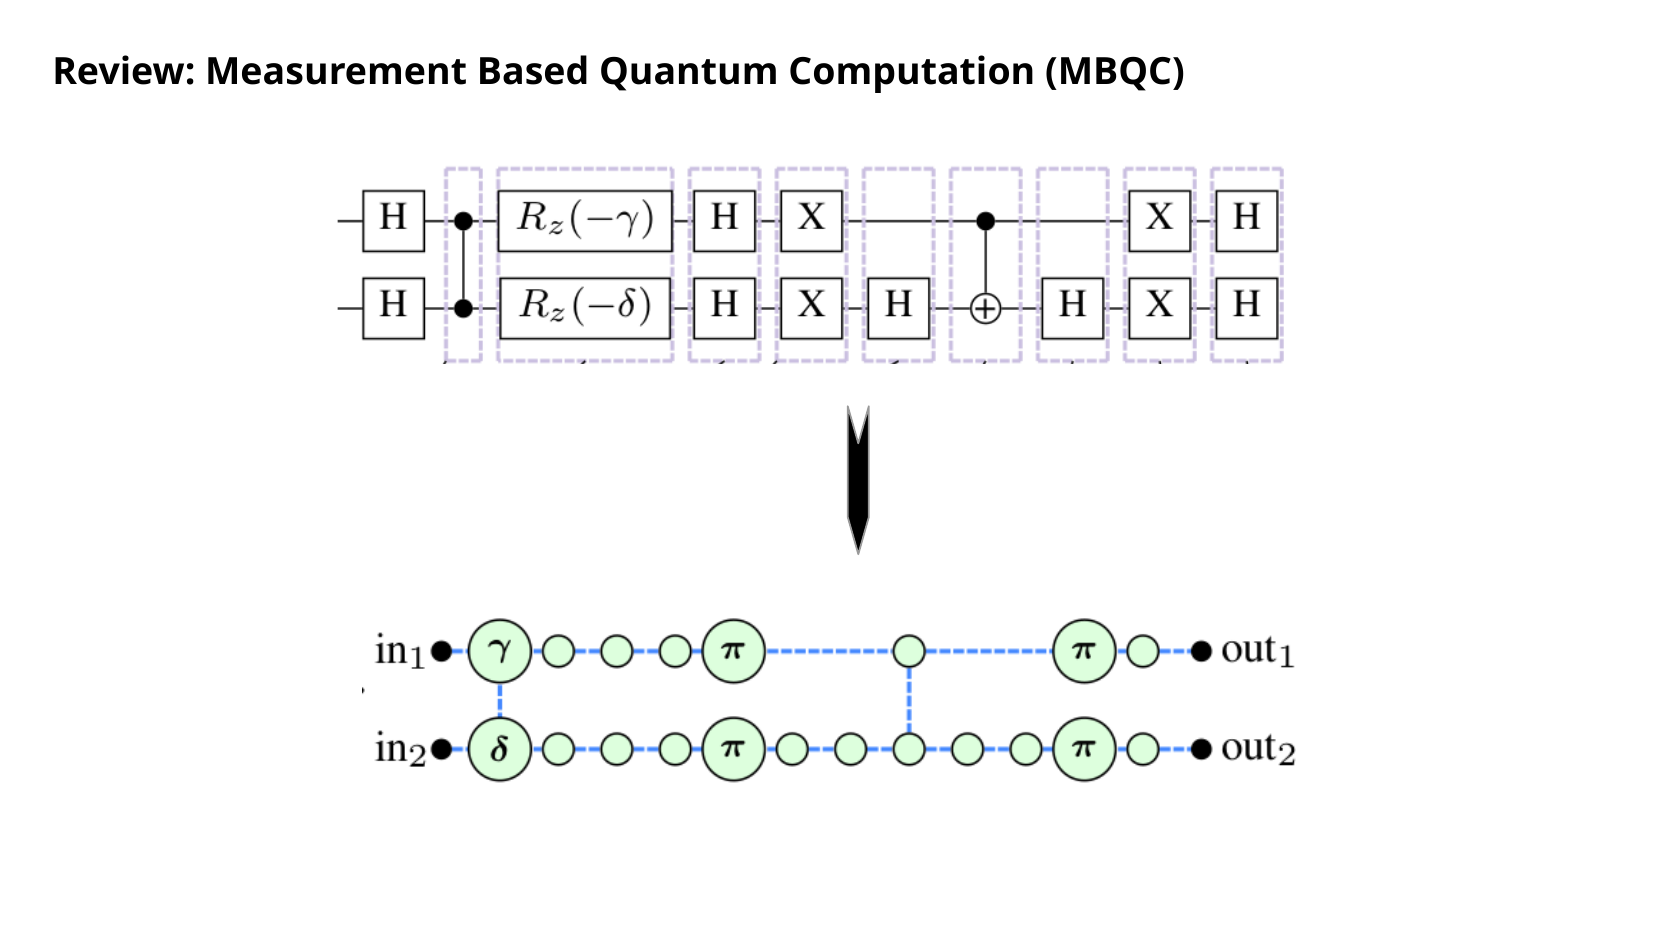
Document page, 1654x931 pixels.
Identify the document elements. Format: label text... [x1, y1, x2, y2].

picture [362, 607, 1313, 787]
picture [337, 152, 1307, 364]
text_box [847, 406, 869, 555]
text_box Review: Measurement Based Quantum Computation (MBQC) [37, 37, 1276, 153]
